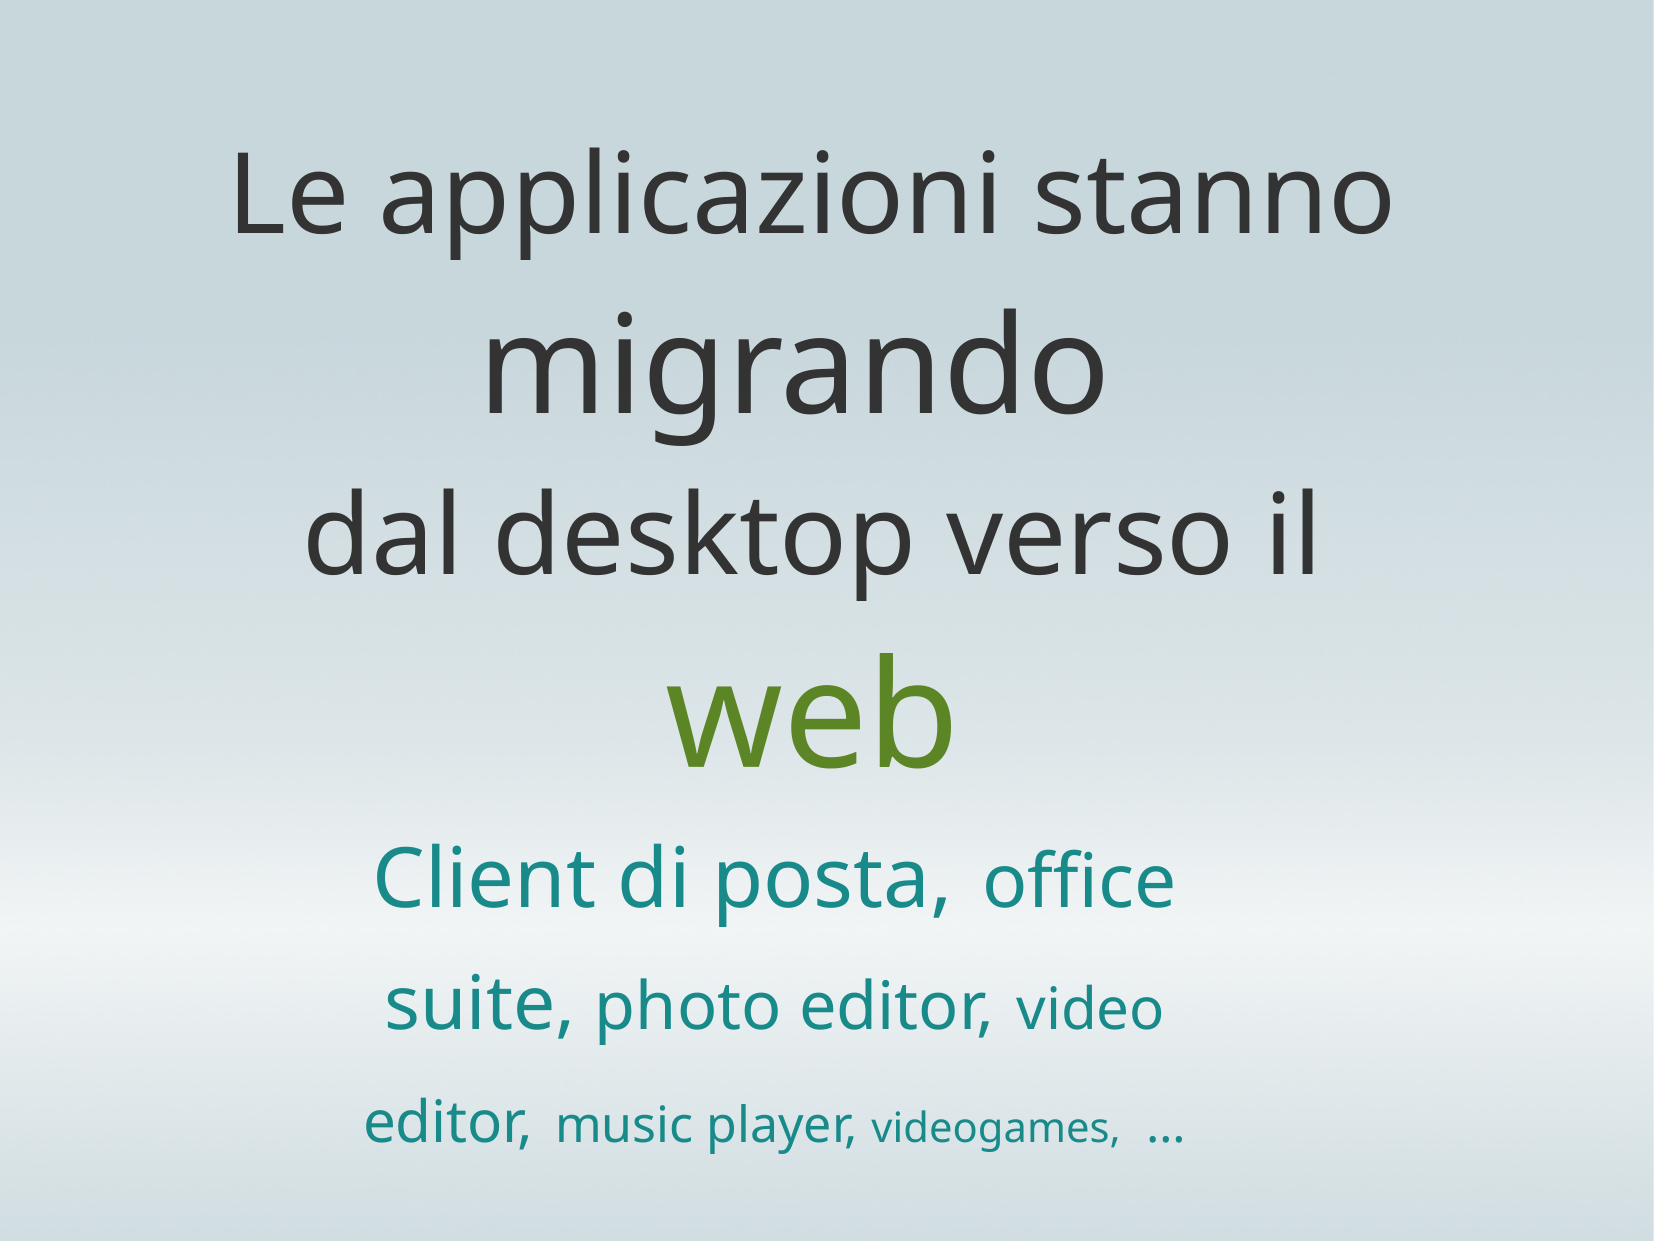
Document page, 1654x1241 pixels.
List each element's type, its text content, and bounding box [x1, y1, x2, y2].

text_box Client di posta, office suite, photo editor, video editor, music player, videogames, … [348, 779, 1306, 1138]
picture [0, 0, 1654, 1241]
text_box Le applicazioni stanno migrando dal desktop verso il web [212, 106, 1441, 680]
